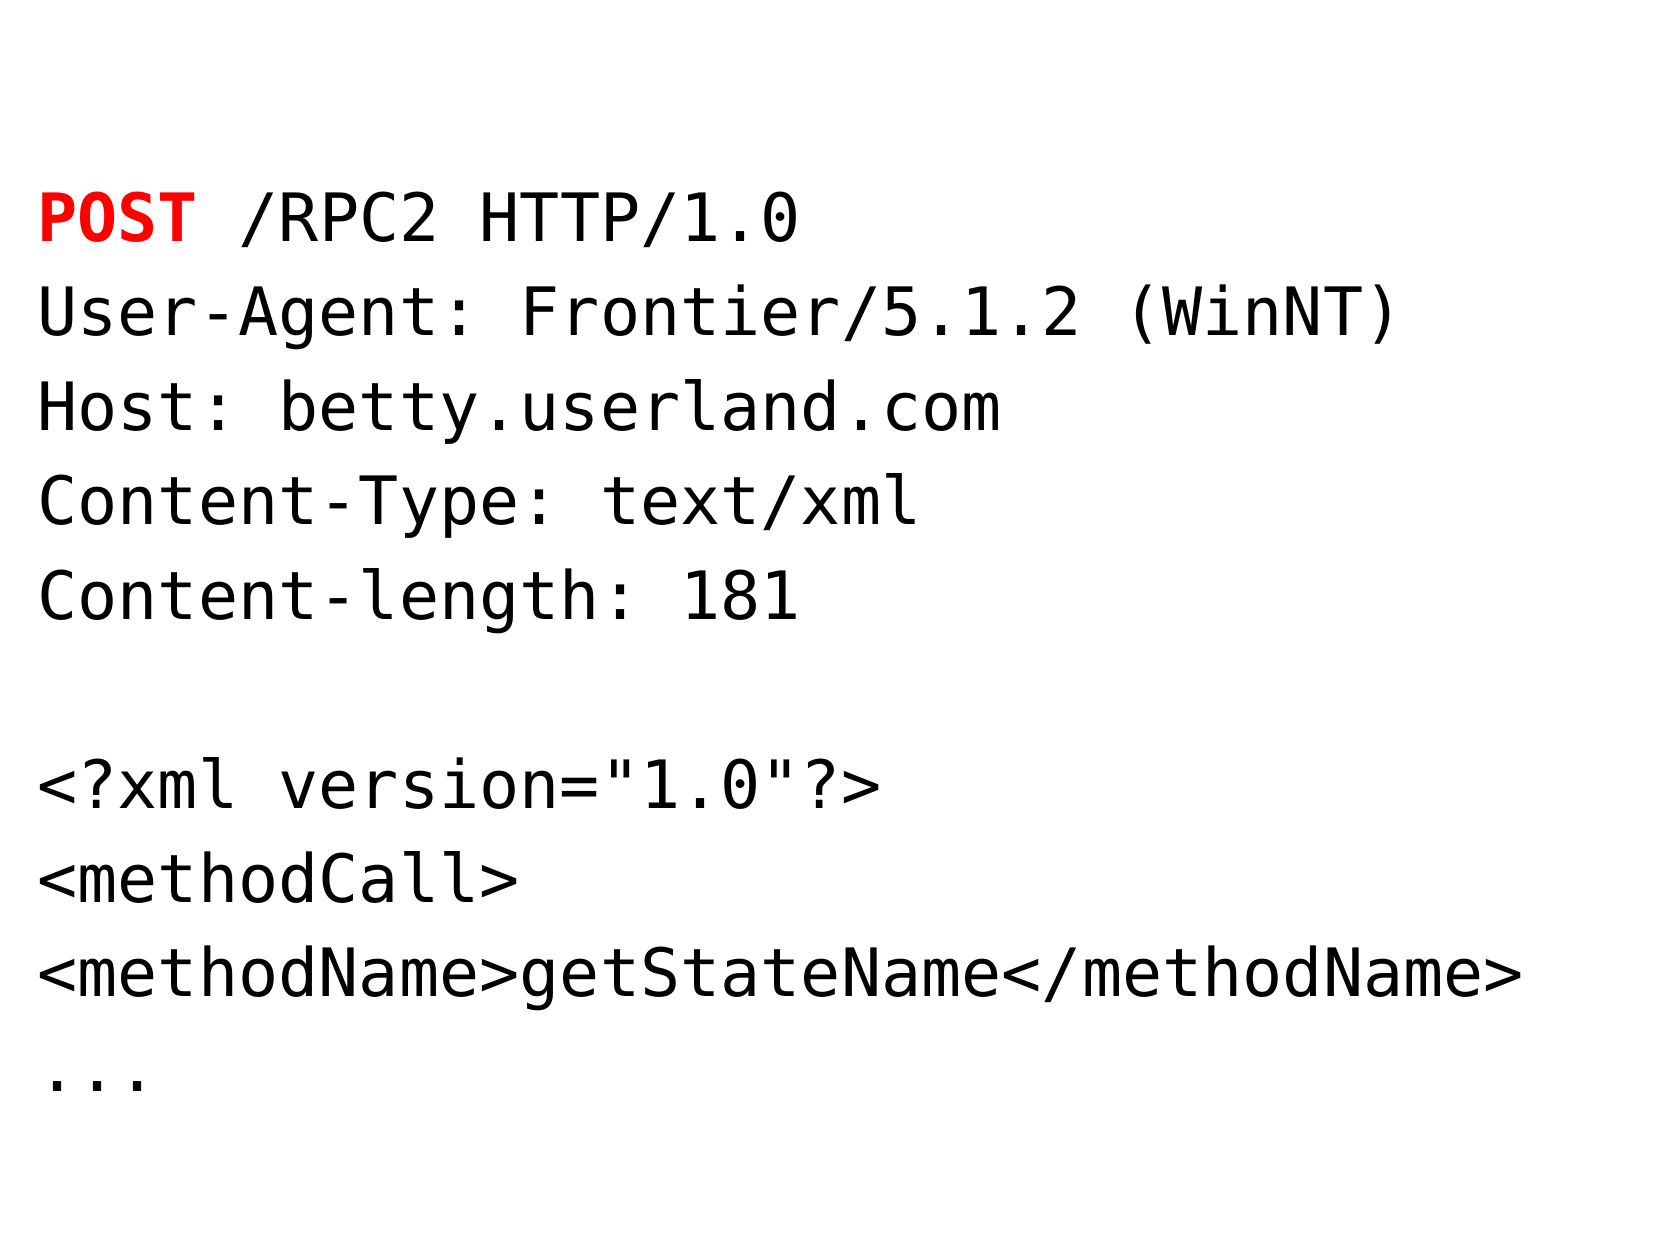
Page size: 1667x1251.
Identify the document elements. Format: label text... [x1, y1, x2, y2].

text_box POST /RPC2 HTTP/1.0 User-Agent: Frontier/5.1.2 (WinNT) Host: betty.userland.com Content-Type: text/xml Content-length: 181 <?xml version="1.0"?> <methodCall> <methodName>getStateName</methodName> ... [37, 36, 1530, 1251]
